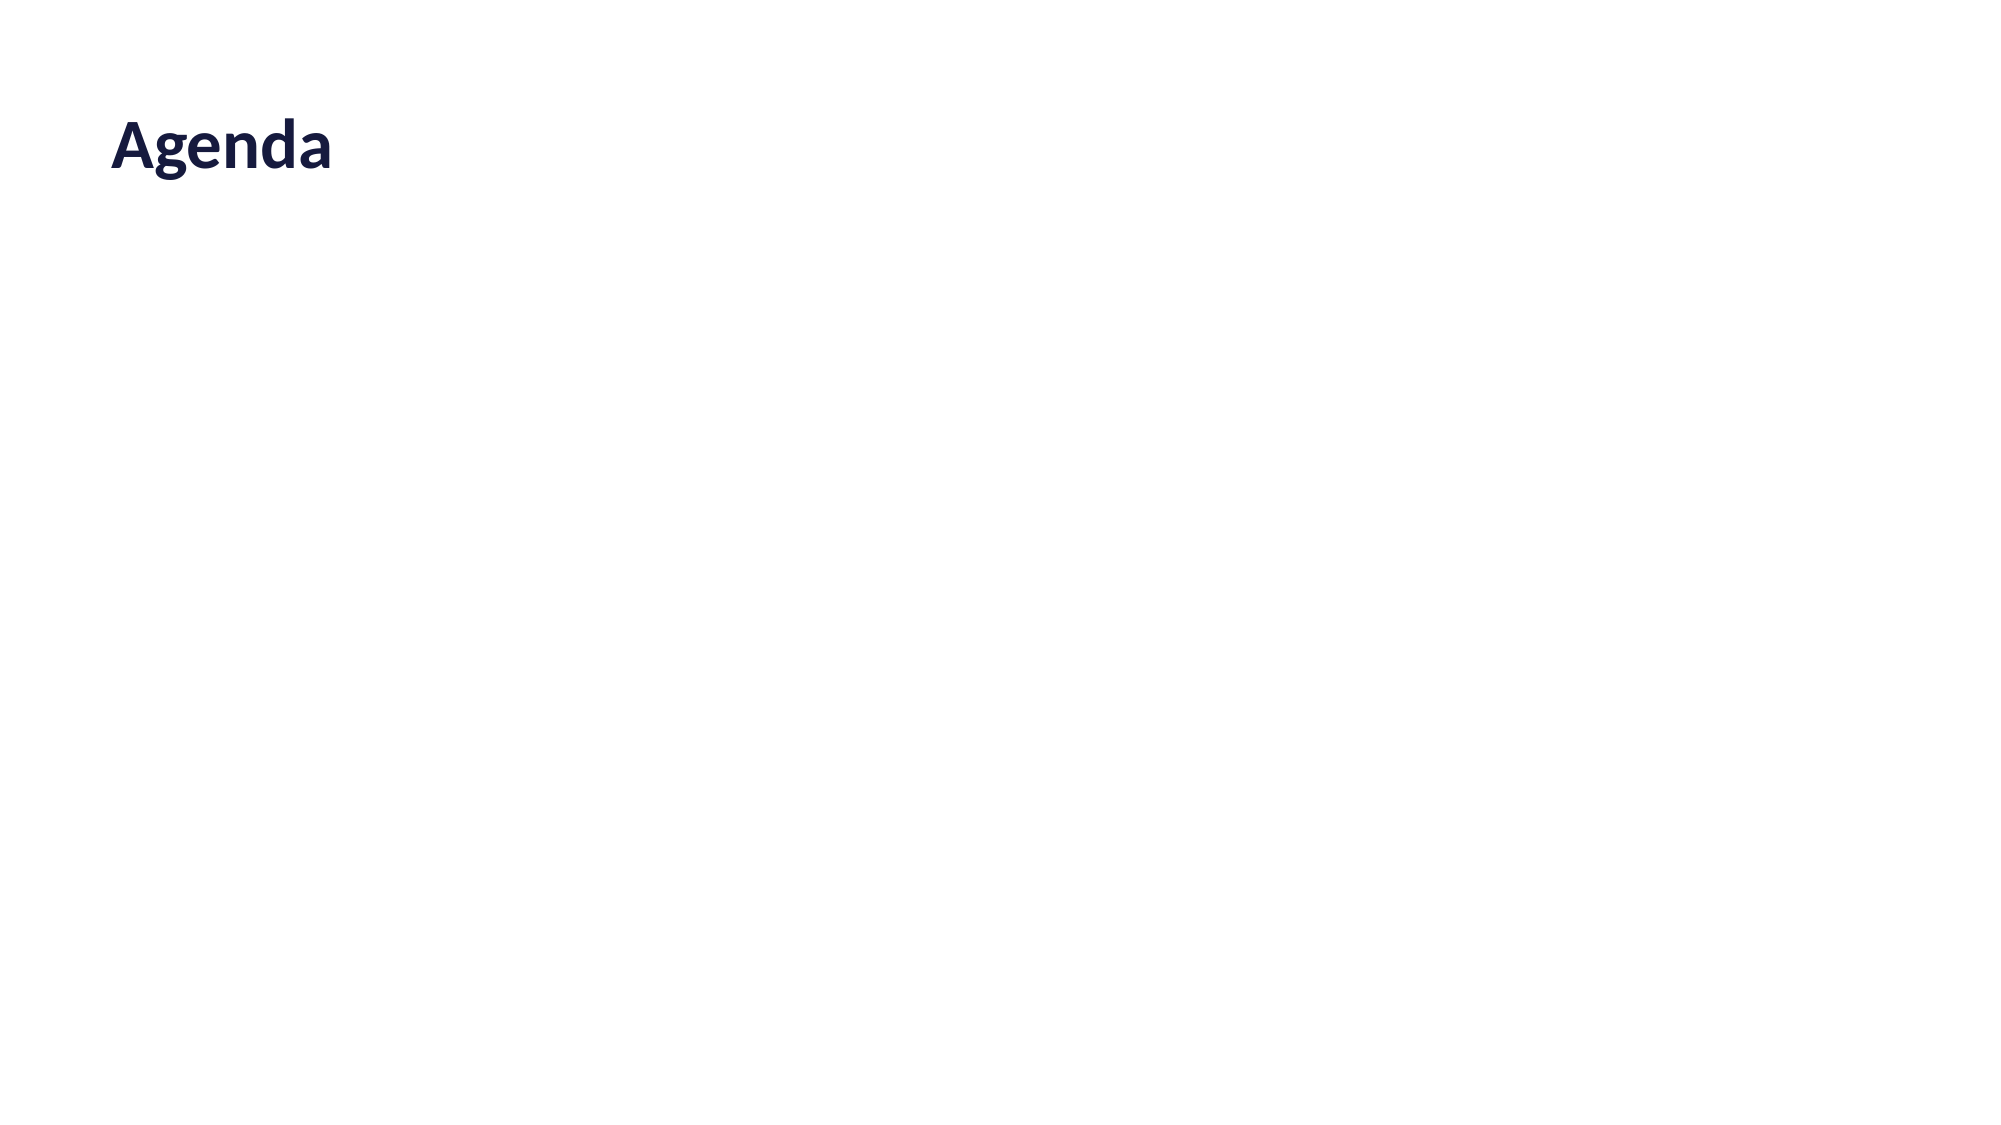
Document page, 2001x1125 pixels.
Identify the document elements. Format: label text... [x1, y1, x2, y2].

title Agenda [111, 99, 1889, 200]
